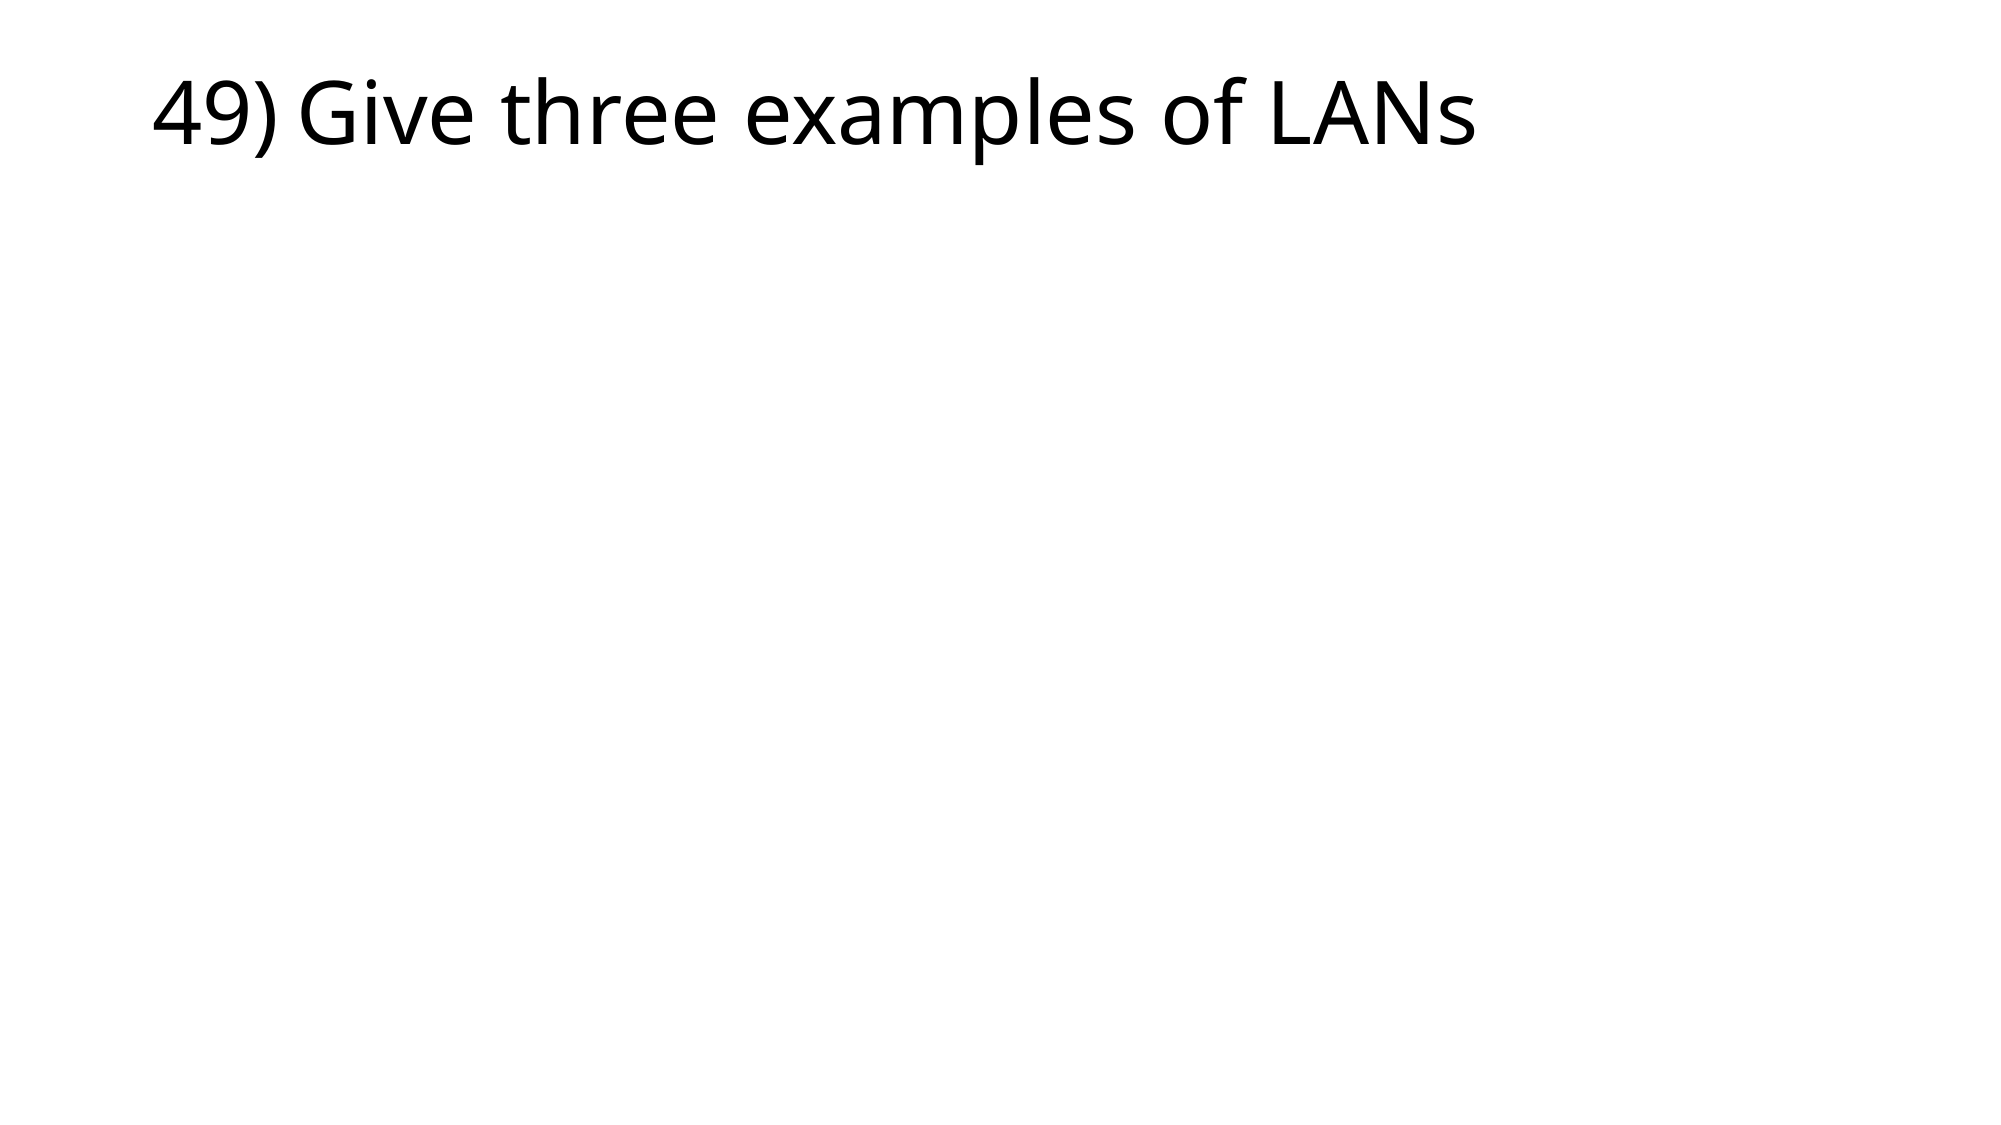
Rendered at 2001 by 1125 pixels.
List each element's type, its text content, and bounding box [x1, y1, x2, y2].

title 49) Give three examples of LANs [137, 59, 1863, 278]
